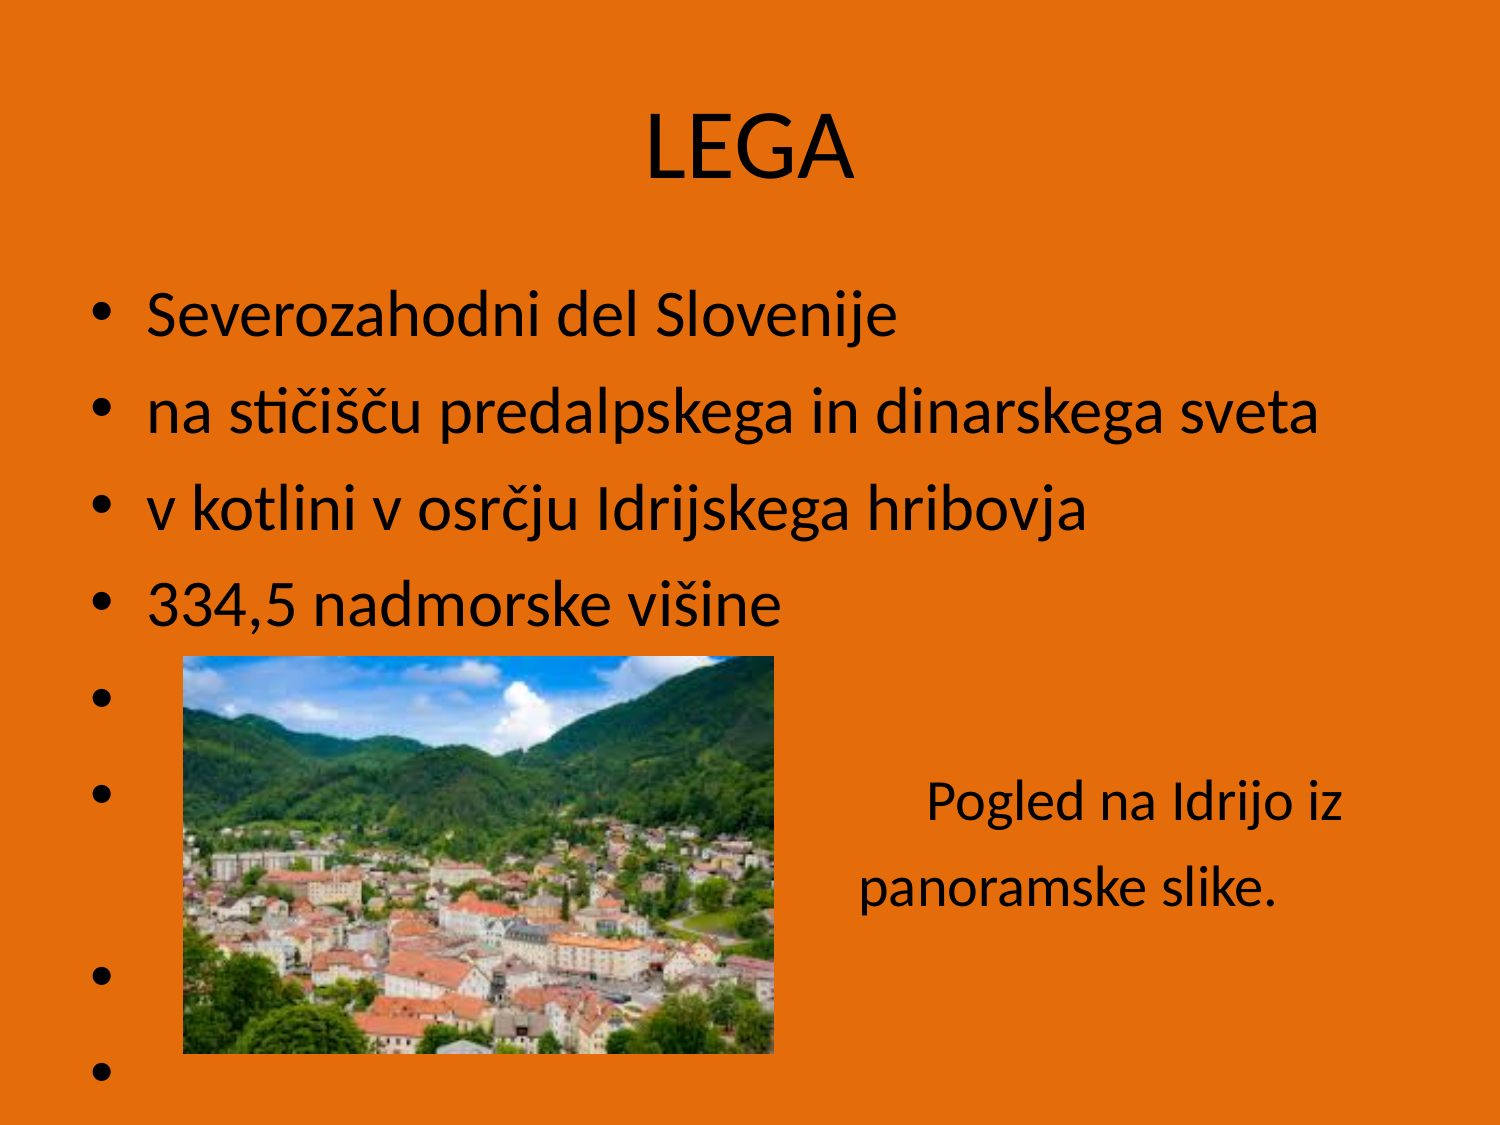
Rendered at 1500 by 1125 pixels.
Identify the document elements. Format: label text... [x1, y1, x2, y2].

list Severozahodni del Slovenije na stičišču predalpskega in dinarskega sveta v kotlini v osrčju Idrijskega hribovja 334,5 nadmorske višine Pogled na Idrijo iz panoramske slike. [75, 262, 1426, 1005]
picture [183, 656, 774, 1054]
title LEGA [75, 45, 1426, 233]
